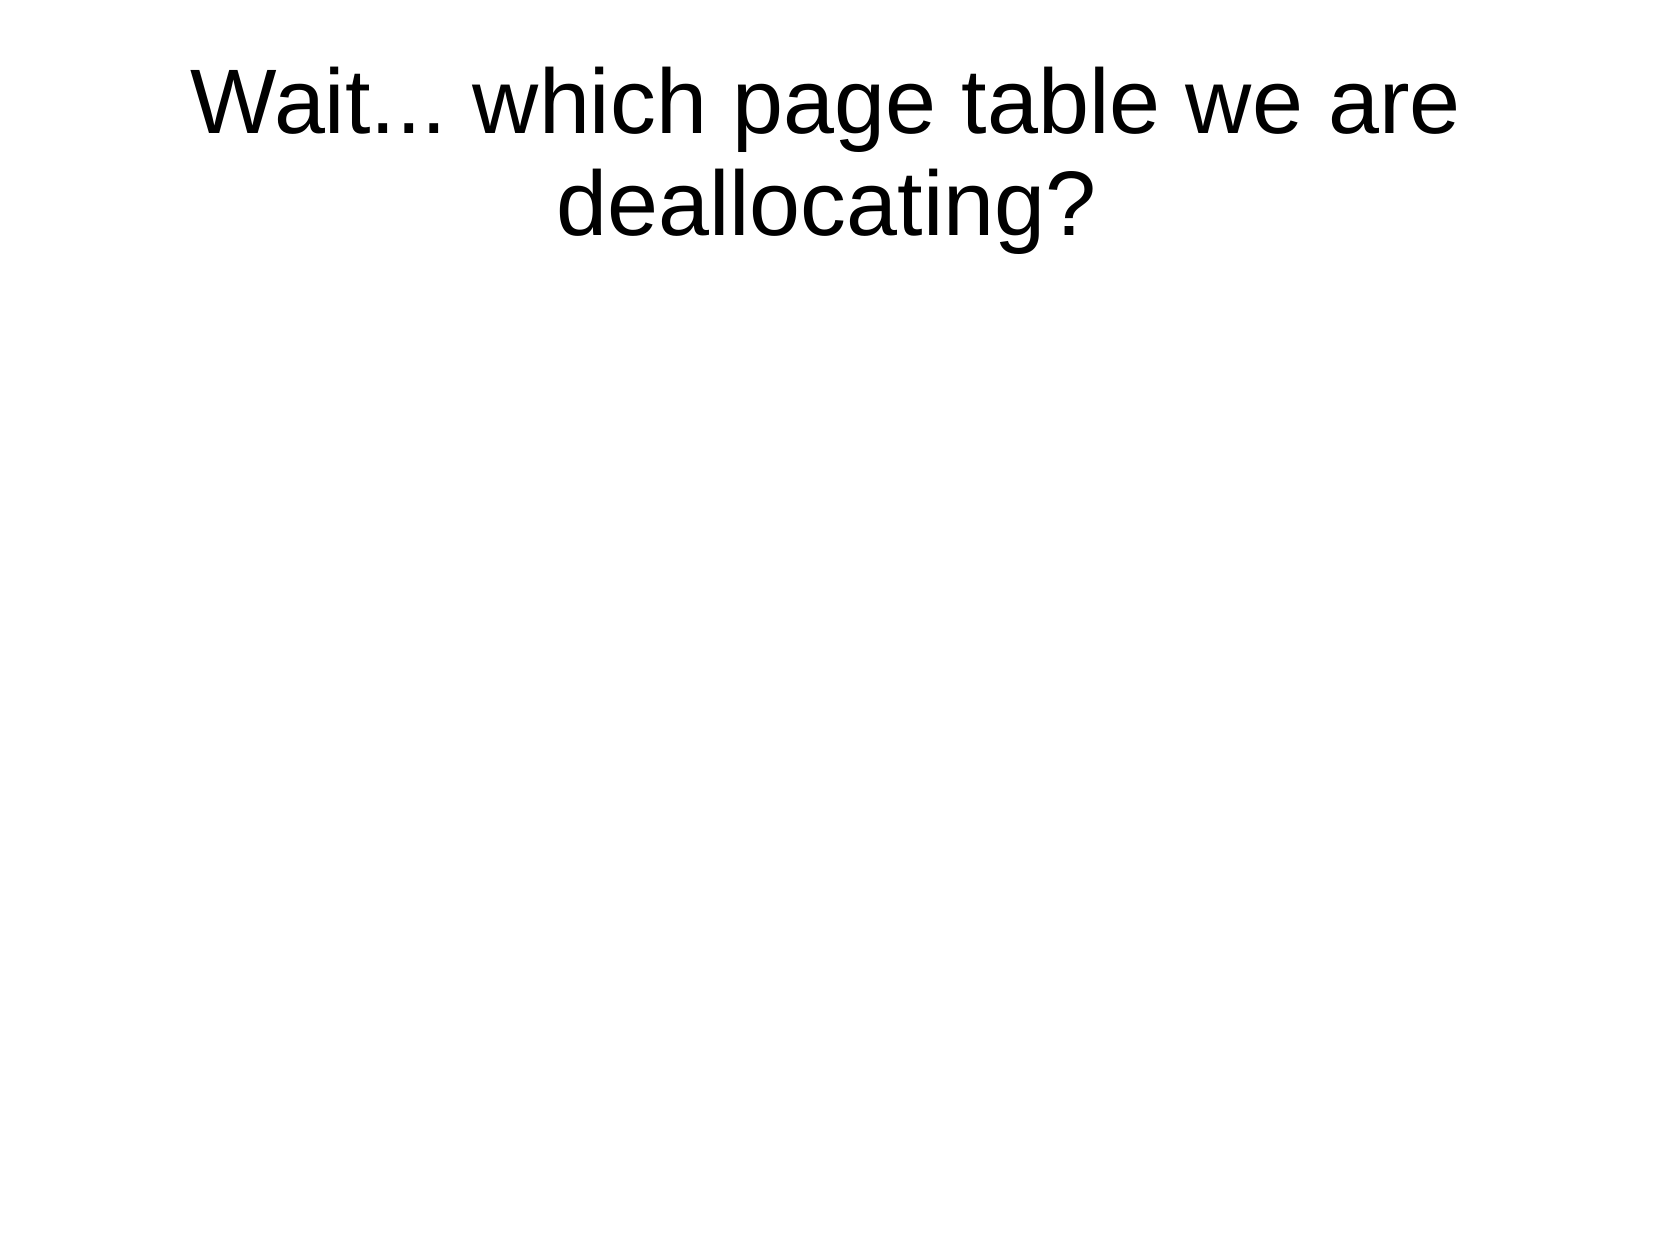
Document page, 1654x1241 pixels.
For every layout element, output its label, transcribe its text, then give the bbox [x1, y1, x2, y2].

title Wait... which page table we are deallocating? [82, 49, 1571, 257]
